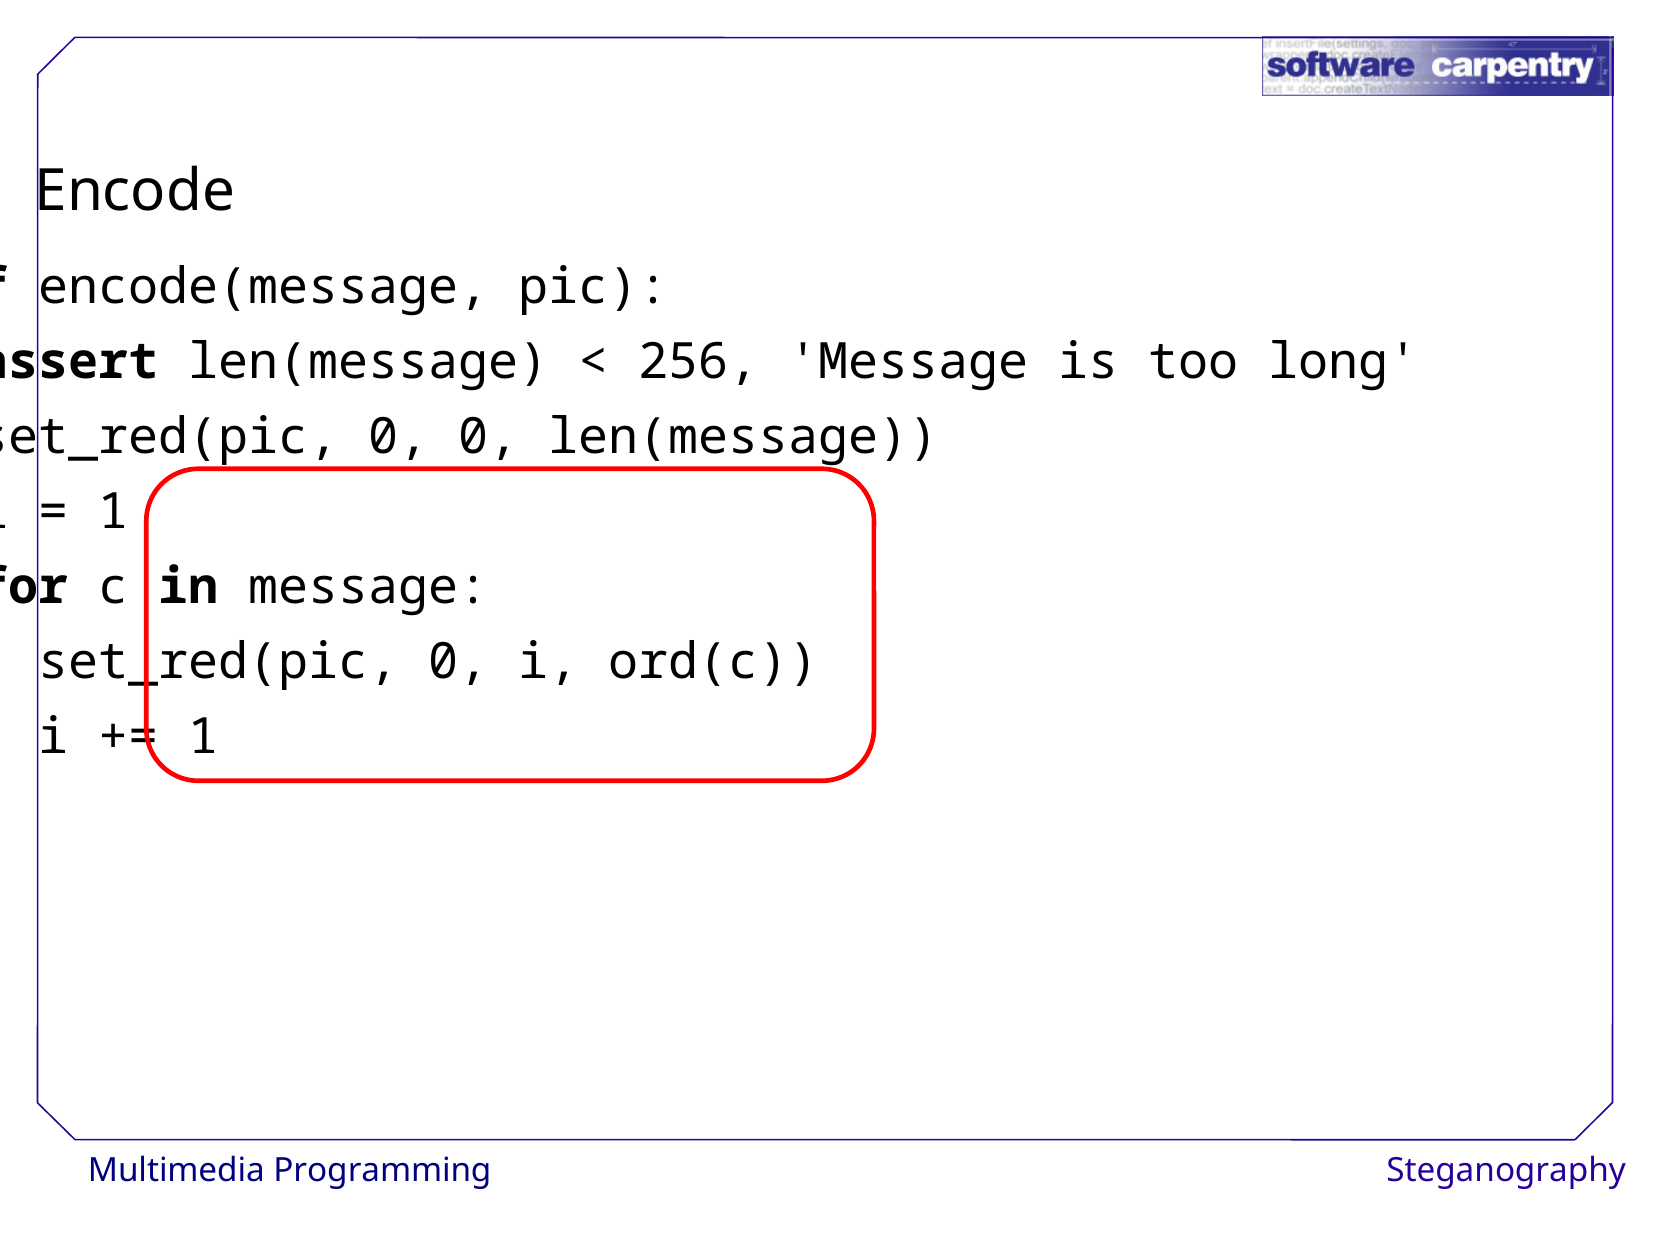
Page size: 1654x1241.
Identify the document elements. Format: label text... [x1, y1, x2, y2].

text_box def encode(message, pic): assert len(message) < 256, 'Message is too long' set_red(pic, 0, 0, len(message)) i = 1 for c in message: set_red(pic, 0, i, ord(c)) i += 1 [0, 230, 1584, 847]
text_box Encode [19, 109, 400, 230]
picture [1262, 36, 1614, 96]
